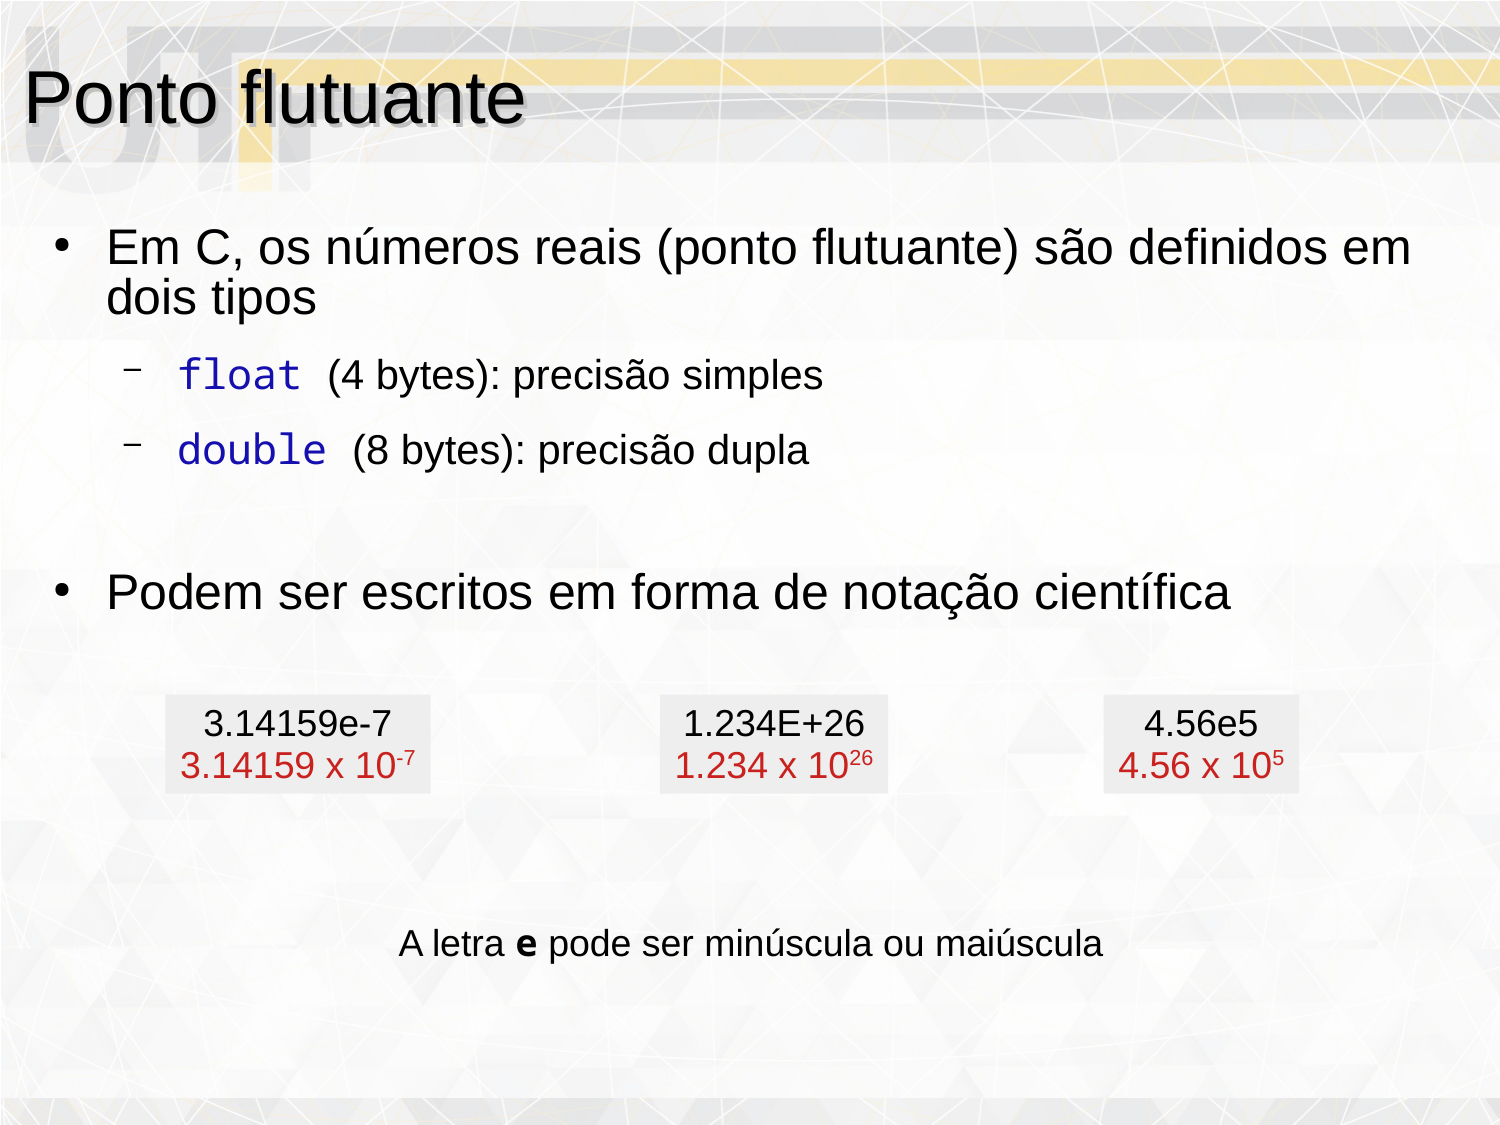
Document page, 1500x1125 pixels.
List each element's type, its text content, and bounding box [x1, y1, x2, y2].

title Ponto flutuante [23, 18, 1489, 178]
text_box A letra e pode ser minúscula ou maiúscula [383, 909, 1117, 969]
text_box 4.56e5 4.56 x 105 [1103, 694, 1300, 794]
text_box 1.234E+26 1.234 x 1026 [659, 694, 889, 794]
list Em C, os números reais (ponto flutuante) são definidos em dois tipos float (4 bytes): precisão simples double (8 bytes): precisão dupla Podem ser escritos em forma de notação científica [35, 224, 1477, 1087]
text_box 3.14159e-7 3.14159 x 10-7 [165, 694, 431, 794]
